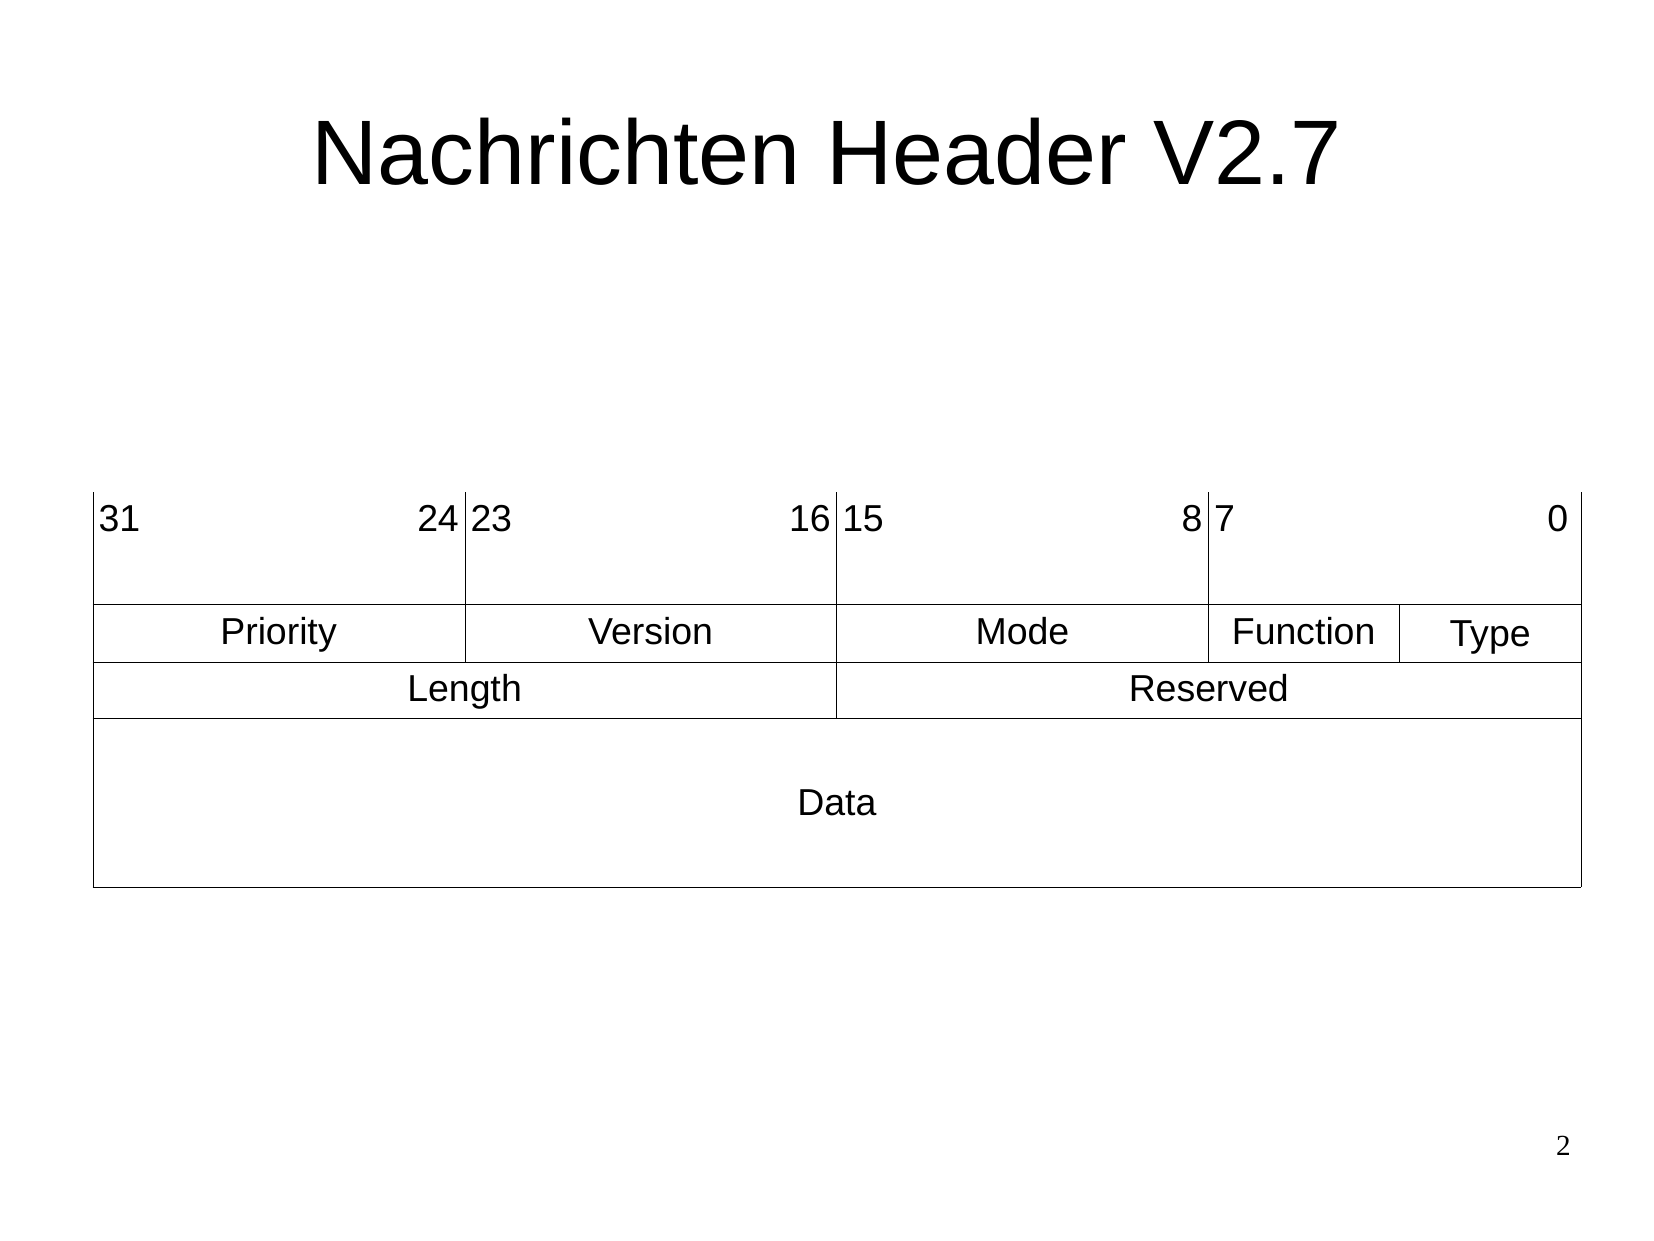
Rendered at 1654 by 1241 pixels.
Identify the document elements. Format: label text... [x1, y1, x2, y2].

table_cell Reserved [837, 663, 1581, 718]
table_cell Priority [94, 605, 465, 662]
table_cell Type [1400, 605, 1581, 662]
table_header 0 [1535, 492, 1581, 548]
table_header 23 [466, 492, 651, 548]
table_cell [1209, 548, 1581, 604]
table_header 16 [651, 492, 836, 548]
table_header 31 [94, 492, 279, 548]
table_cell Mode [837, 605, 1208, 662]
table_cell [94, 548, 465, 604]
table_cell Length [94, 663, 836, 718]
table_cell [466, 548, 836, 604]
table_header 24 [279, 492, 465, 548]
table_header 8 [1022, 492, 1208, 548]
table_cell Version [466, 605, 836, 662]
table_header 7 [1209, 492, 1534, 548]
table_cell [837, 548, 1208, 604]
table_cell Data [94, 719, 1581, 887]
title Nachrichten Header V2.7 [82, 49, 1571, 257]
table_cell Function [1209, 605, 1399, 662]
table_header 15 [837, 492, 1022, 548]
